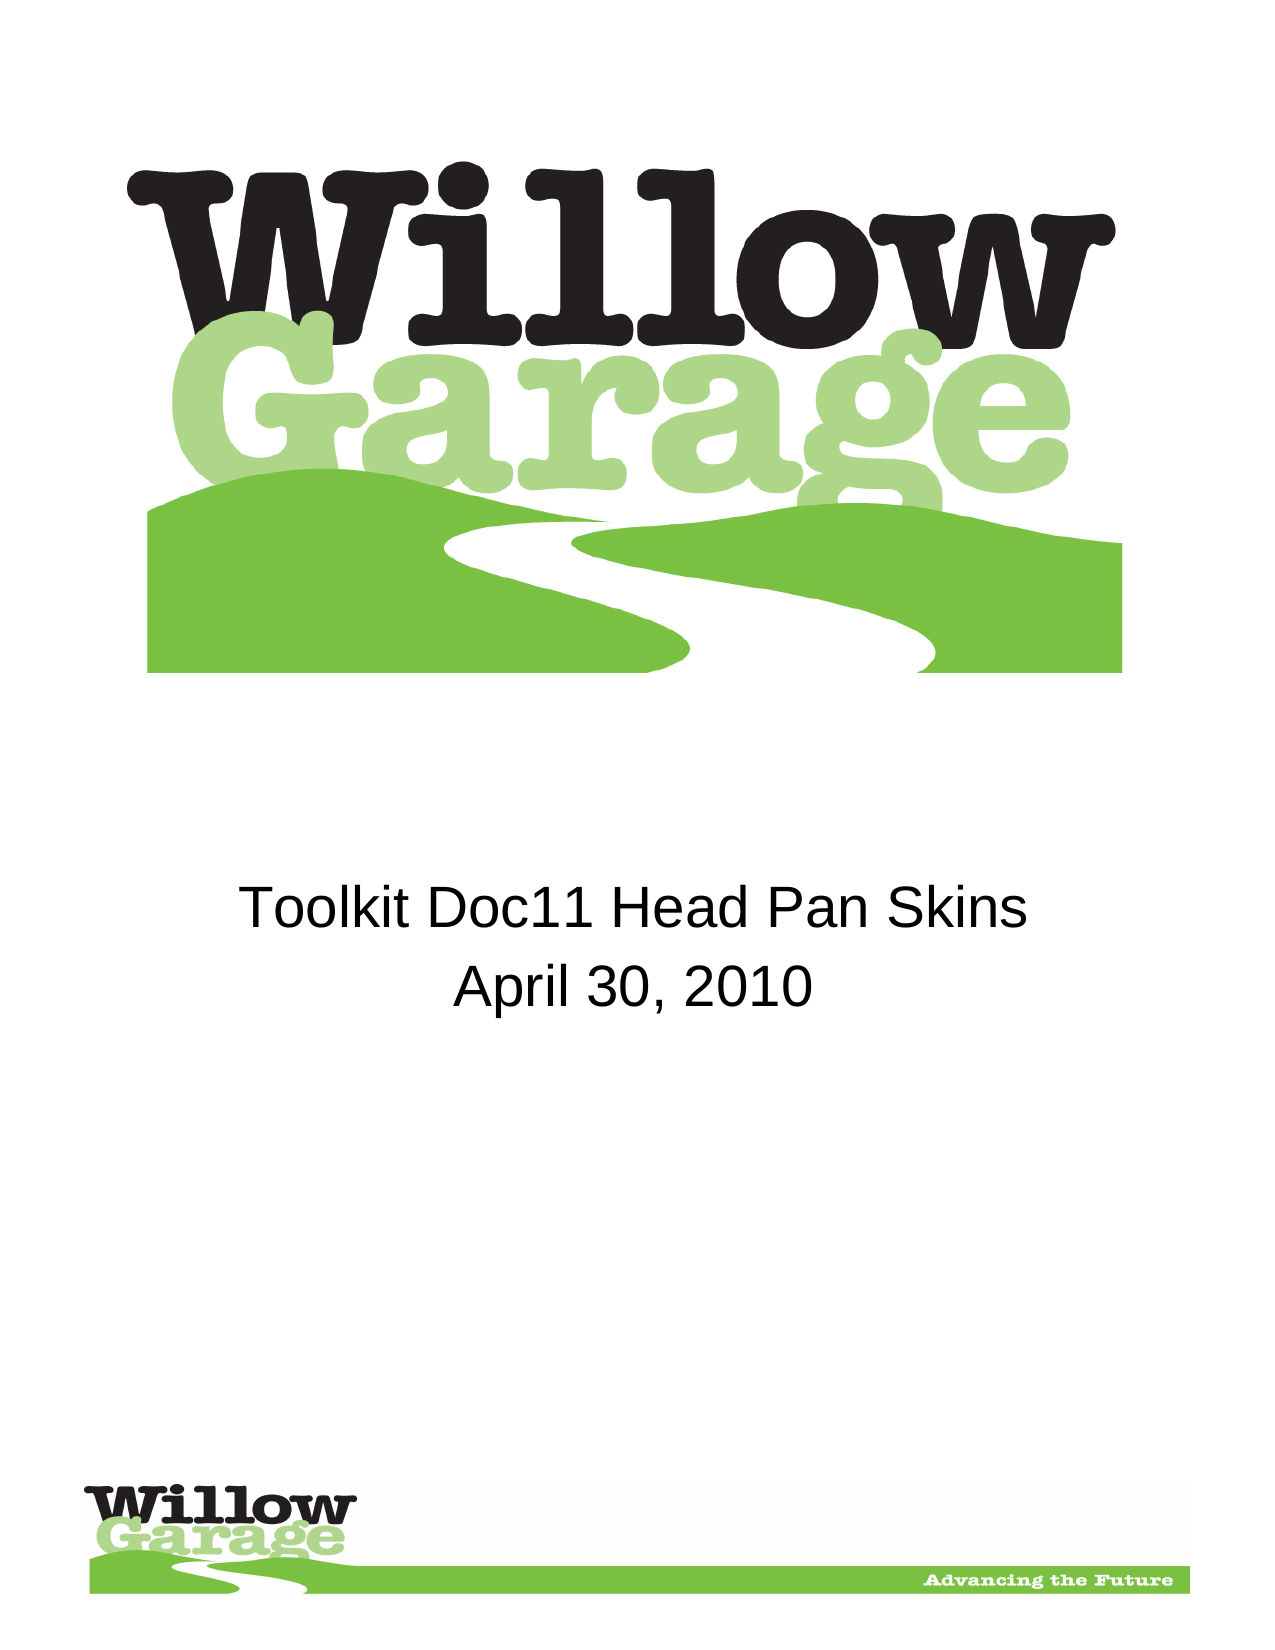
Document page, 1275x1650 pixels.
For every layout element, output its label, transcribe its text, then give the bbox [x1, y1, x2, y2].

picture [84, 1484, 1190, 1594]
picture [42, 42, 1233, 784]
list Toolkit Doc11 Head Pan Skins April 30, 2010 [42, 866, 1233, 1197]
